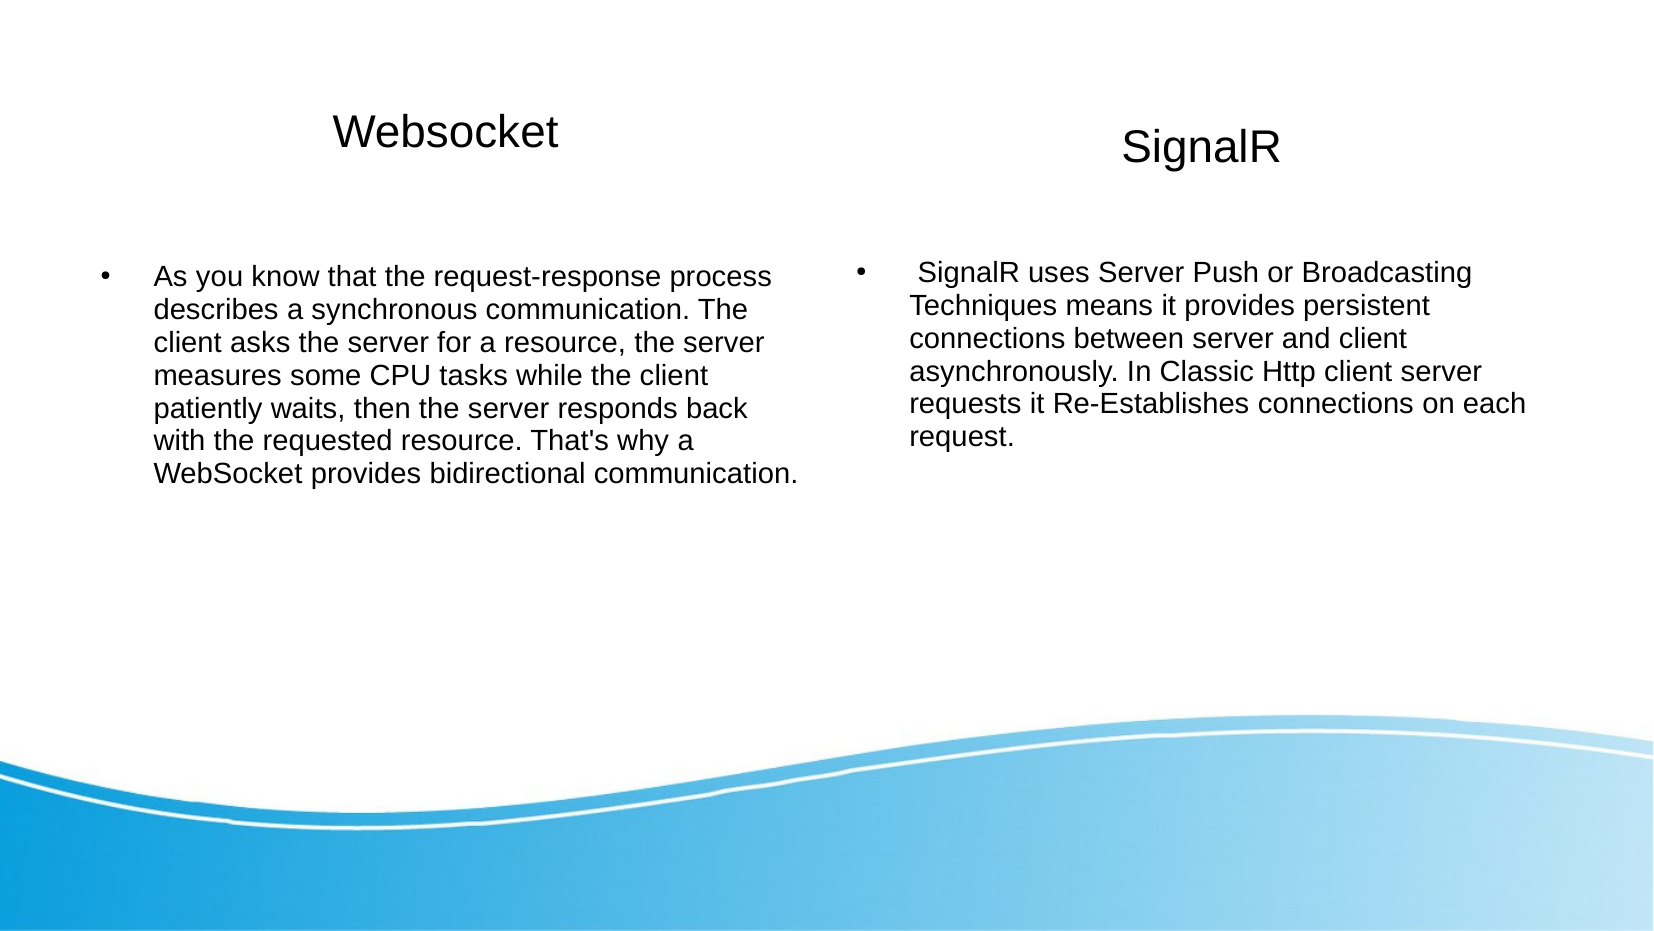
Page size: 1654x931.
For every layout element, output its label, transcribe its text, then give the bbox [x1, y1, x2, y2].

list SignalR SignalR uses Server Push or Broadcasting Techniques means it provides persistent connections between server and client asynchronously. In Classic Http client server requests it Re-Establishes connections on each request. [838, 47, 1565, 697]
list Websocket As you know that the request-response process describes a synchronous communication. The client asks the server for a resource, the server measures some CPU tasks while the client patiently waits, then the server responds back with the requested resource. That's why a WebSocket provides bidirectional communication. [82, 106, 809, 686]
picture [0, 714, 1654, 931]
